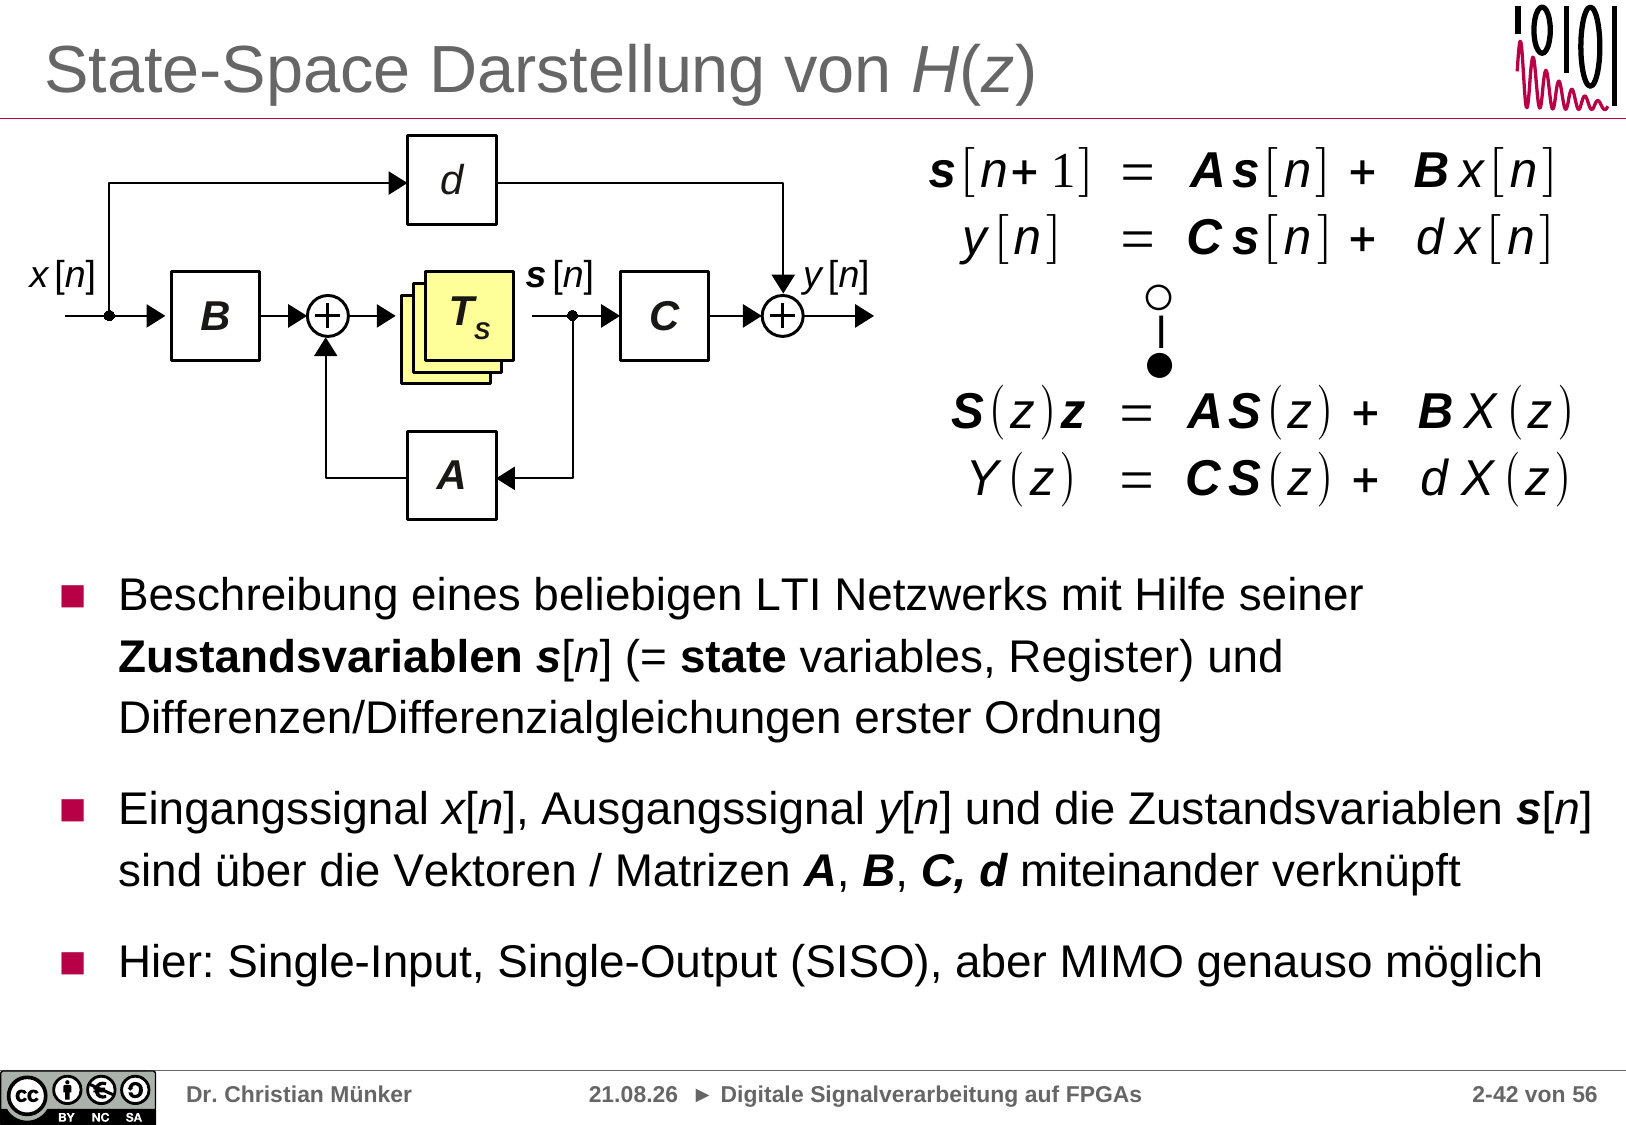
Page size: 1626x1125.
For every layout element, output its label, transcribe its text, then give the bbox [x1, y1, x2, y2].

title State-Space Darstellung von H(z) [44, 9, 1436, 136]
text_box C [620, 271, 709, 361]
text_box [104, 310, 115, 321]
chart [921, 133, 1562, 266]
list Beschreibung eines beliebigen LTI Netzwerks mit Hilfe seiner Zustandsvariablen s[n] (= state variables, Register) und Differenzen/Differenzialgleichungen erster Ordnung Eingangssignal x[n], Ausgangssignal y[n] und die Zustandsvariablen s[n] sind über die Vektoren / Matrizen A, B, C, d miteinander verknüpft Hier: Single-Input, Single-Output (SISO), aber MIMO genauso möglich [59, 559, 1595, 980]
text_box [307, 295, 349, 337]
text_box y [n] [803, 253, 881, 308]
text_box A [407, 431, 497, 520]
picture [1511, 0, 1624, 113]
text_box d [407, 135, 497, 225]
text_box s [n] [525, 253, 604, 308]
text_box z-1 [401, 295, 491, 384]
chart [944, 374, 1580, 508]
text_box TS [425, 271, 514, 361]
text_box ●–○ [1110, 265, 1176, 384]
text_box [567, 310, 578, 321]
text_box x [n] [29, 253, 108, 308]
text_box [762, 295, 804, 337]
text_box z-1 [413, 283, 502, 373]
text_box B [171, 271, 260, 361]
